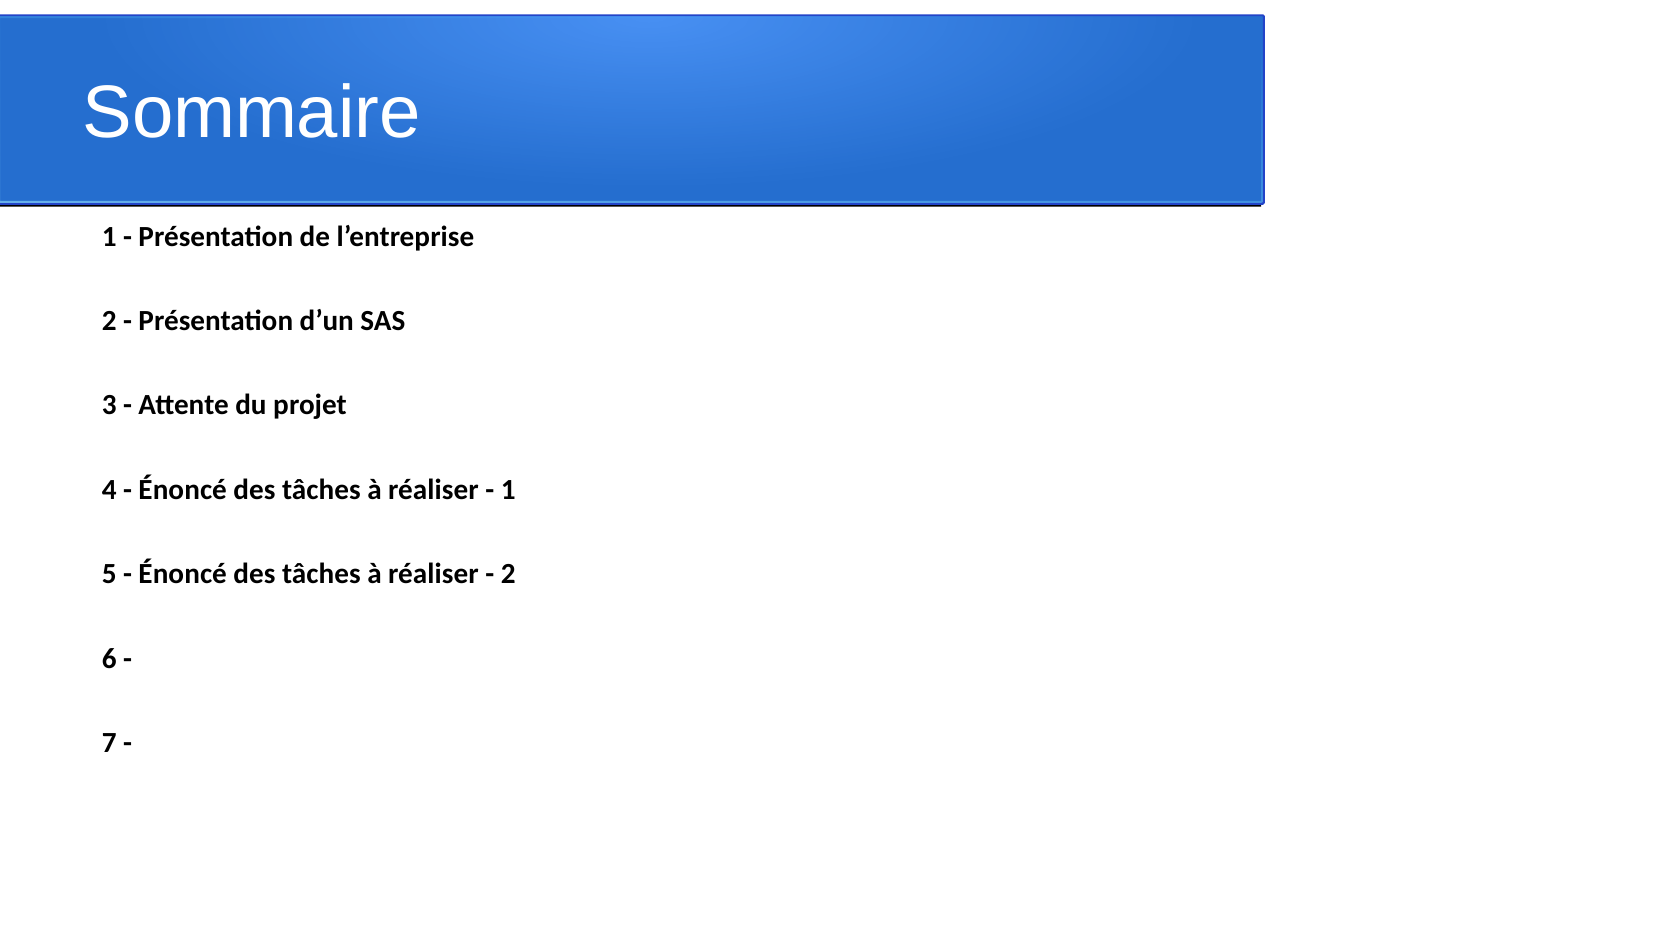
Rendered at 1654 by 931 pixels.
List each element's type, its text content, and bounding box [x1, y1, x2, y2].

list 1 - Présentation de l’entreprise 2 - Présentation d’un SAS 3 - Attente du projet 4 - Énoncé des tâches à réaliser - 1 5 - Énoncé des tâches à réaliser - 2 6 - 7 - [82, 224, 1571, 764]
title Sommaire [82, 35, 1235, 189]
